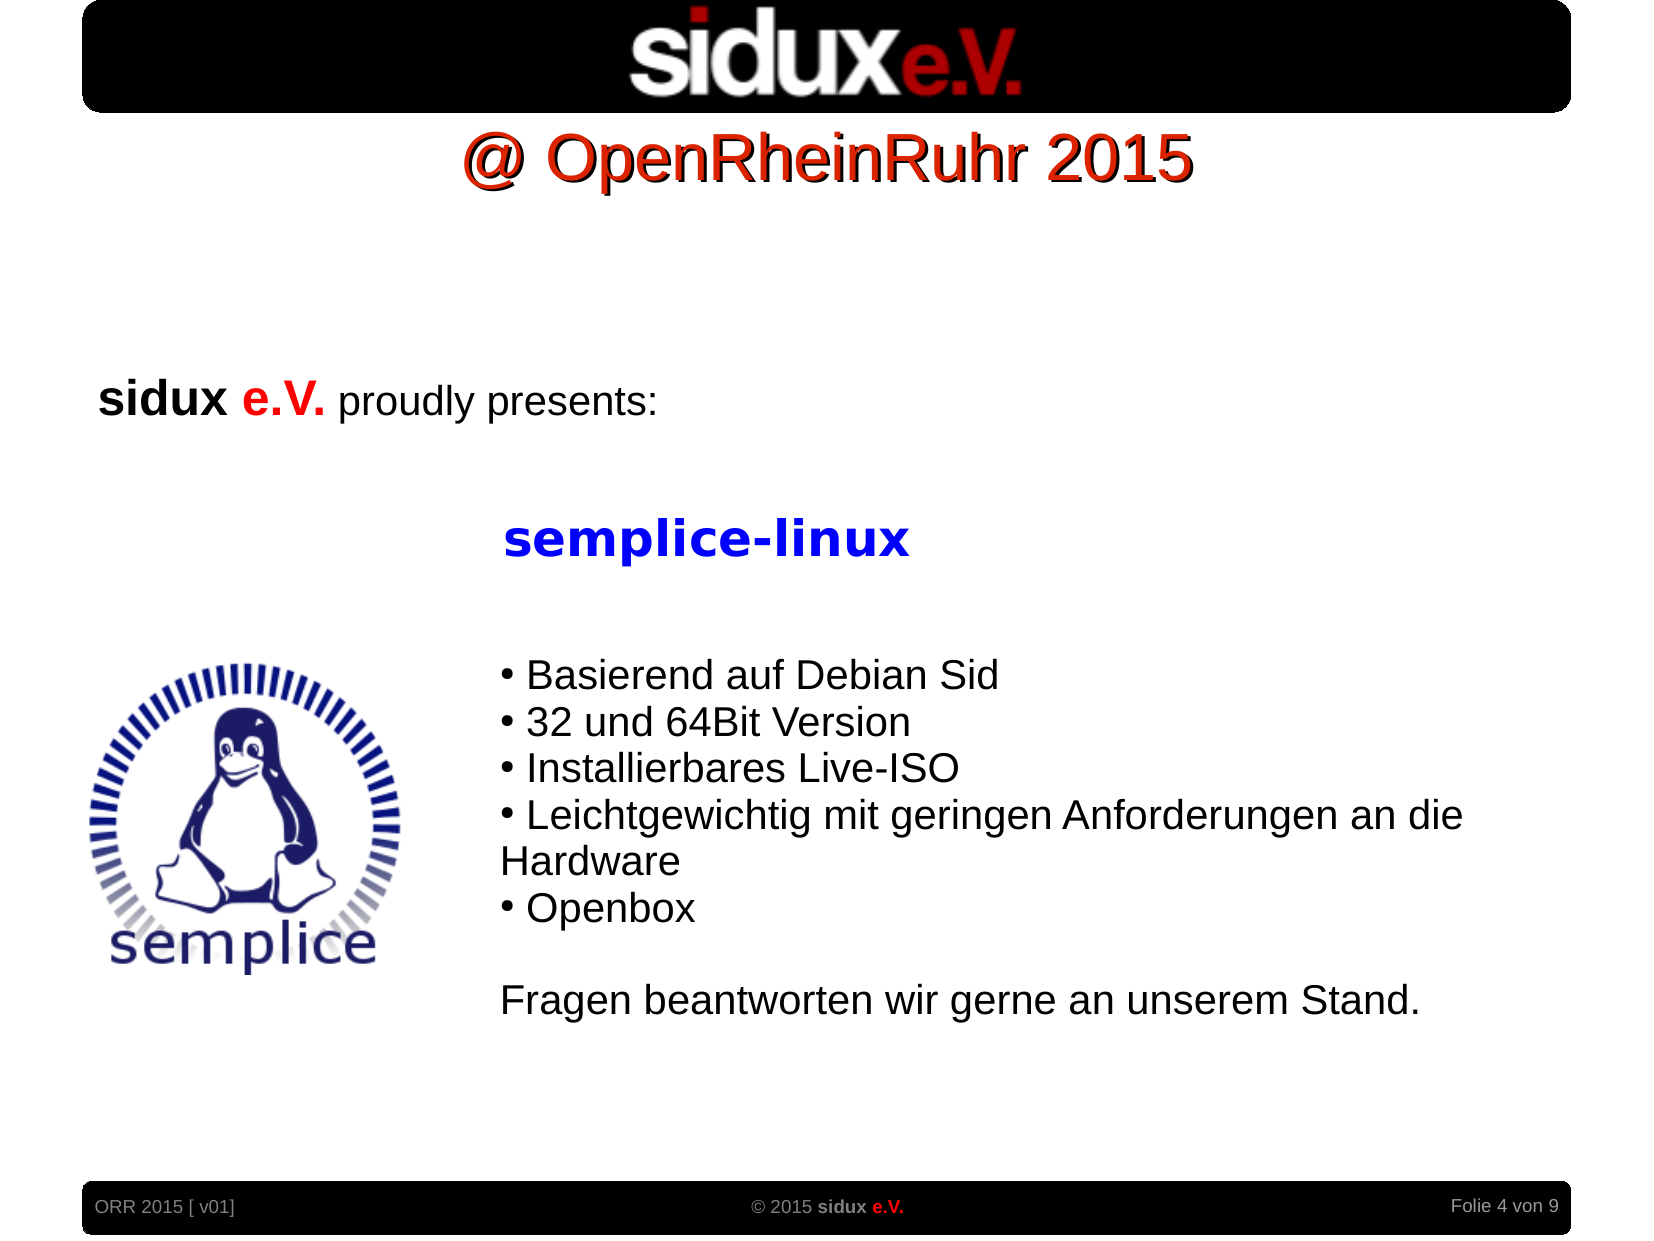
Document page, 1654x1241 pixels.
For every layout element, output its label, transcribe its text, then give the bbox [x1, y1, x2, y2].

picture [609, 0, 1028, 110]
text_box sidux e.V. proudly presents: semplice-linux Basierend auf Debian Sid 32 und 64Bit Version Installierbares Live-ISO Leichtgewichtig mit geringen Anforderungen an die Hardware Openbox Fragen beantworten wir gerne an unserem Stand. [82, 224, 1571, 1170]
text_box @ OpenRheinRuhr 2015 [82, 112, 1571, 213]
picture [88, 661, 402, 975]
